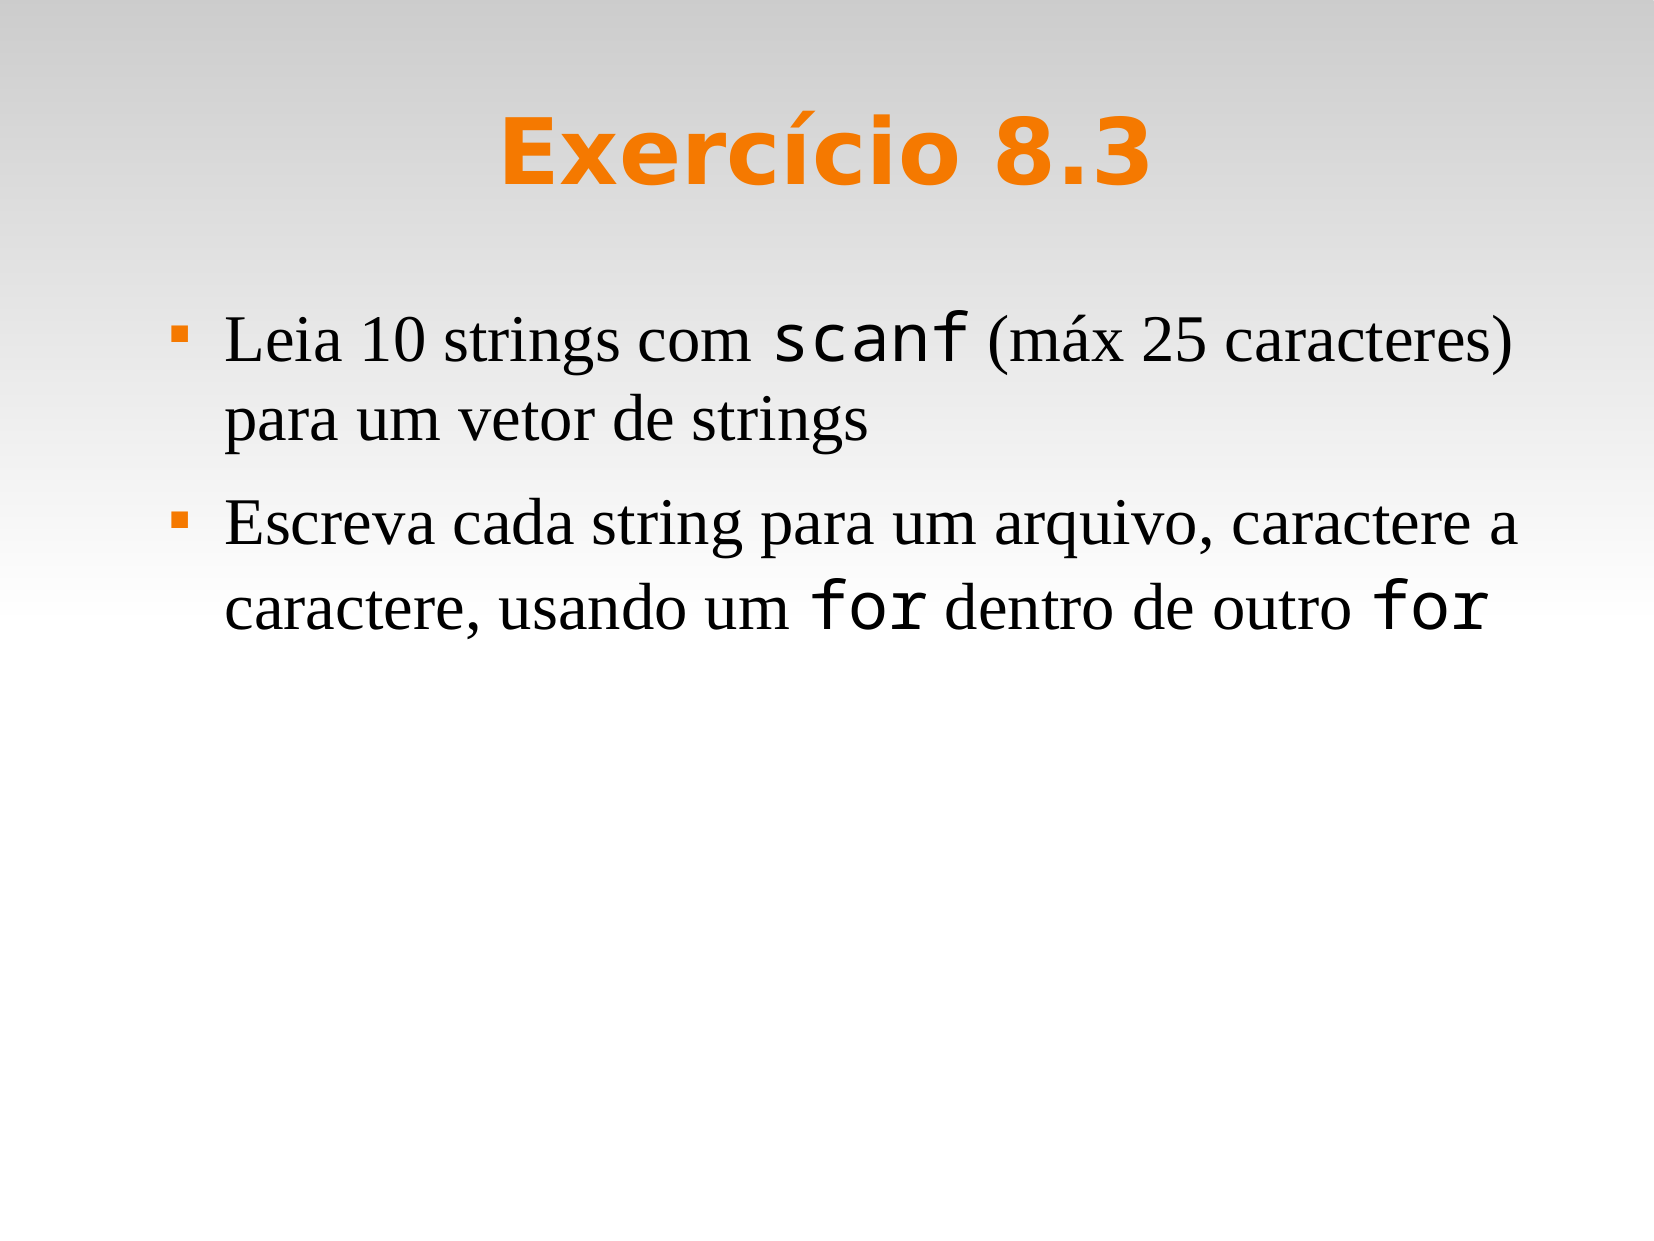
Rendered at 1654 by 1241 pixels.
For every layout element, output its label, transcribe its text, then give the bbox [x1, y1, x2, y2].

list Leia 10 strings com scanf (máx 25 caracteres) para um vetor de strings Escreva cada string para um arquivo, caractere a caractere, usando um for dentro de outro for [82, 290, 1571, 1120]
title Exercício 8.3 [82, 49, 1571, 257]
